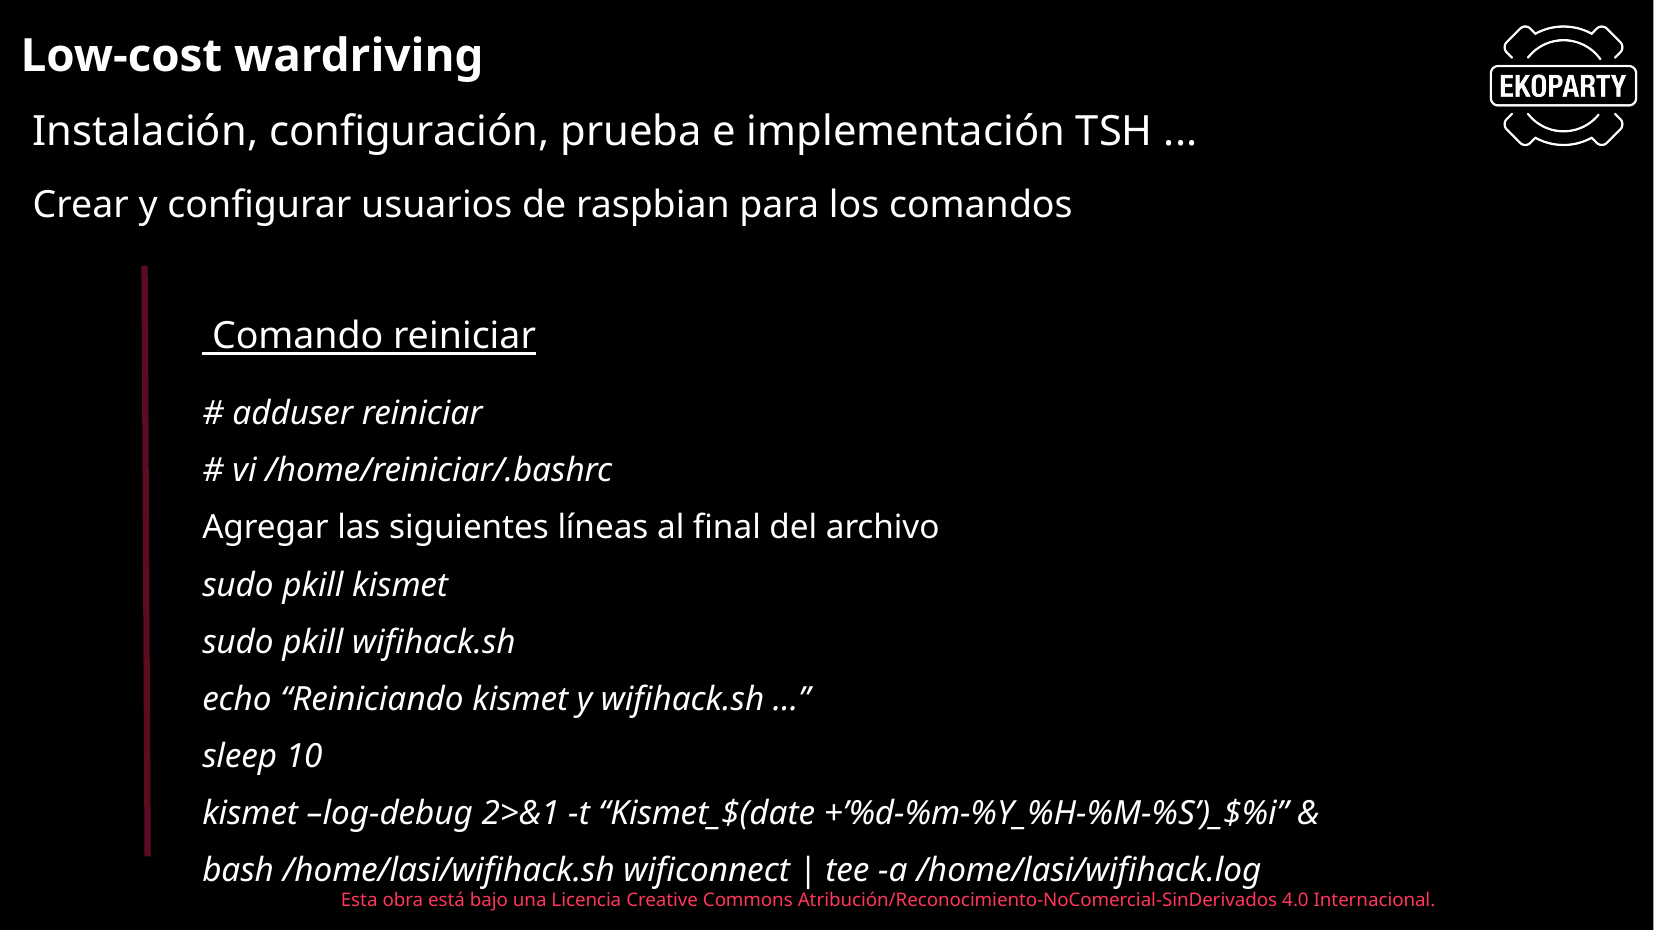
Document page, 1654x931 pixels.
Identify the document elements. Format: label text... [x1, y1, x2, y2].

text_box Low-cost wardriving [5, 15, 1476, 88]
text_box Comando reiniciar # adduser reiniciar # vi /home/reiniciar/.bashrc Agregar las siguientes líneas al final del archivo sudo pkill kismet sudo pkill wifihack.sh echo “Reiniciando kismet y wifihack.sh ...” sleep 10 kismet –log-debug 2>&1 -t “Kismet_$(date +’%d-%m-%Y_%H-%M-%S’)_$%i” & bash /home/lasi/wifihack.sh wificonnect | tee -a /home/lasi/wifihack.log [187, 301, 1629, 861]
text_box Instalación, configuración, prueba e implementación TSH ... [17, 93, 1472, 162]
picture [1476, 0, 1654, 178]
text_box Esta obra está bajo una Licencia Creative Commons Atribución/Reconocimiento-NoComercial-SinDerivados 4.0 Internacional. [326, 878, 1654, 917]
text_box Crear y configurar usuarios de raspbian para los comandos [17, 170, 1472, 238]
